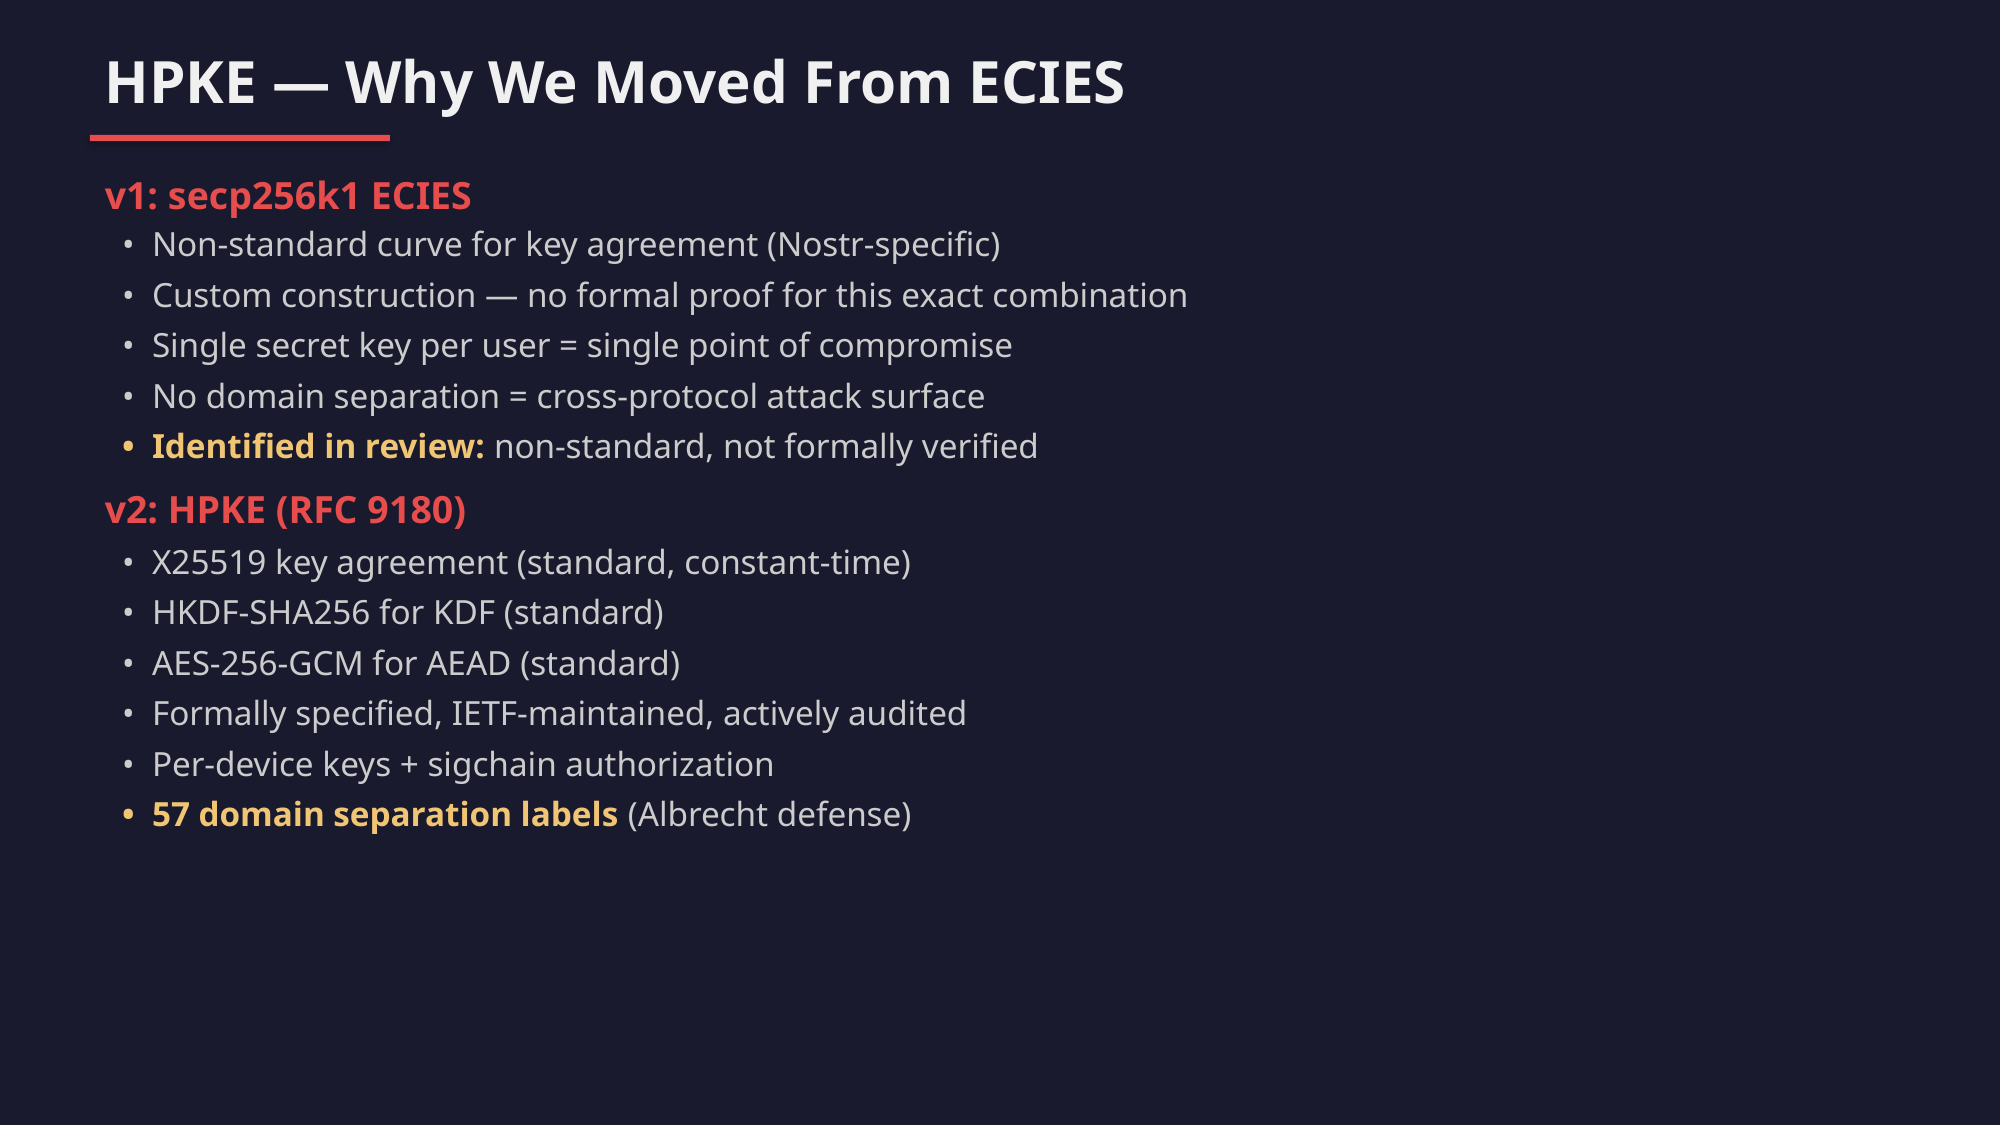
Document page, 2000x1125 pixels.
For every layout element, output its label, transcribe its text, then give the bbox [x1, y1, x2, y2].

text_box HPKE — Why We Moved From ECIES [89, 37, 1910, 123]
text_box v1: secp256k1 ECIES • Non-standard curve for key agreement (Nostr-specific) • Custom construction — no formal proof for this exact combination • Single secret key per user = single point of compromise • No domain separation = cross-protocol attack surface • Identified in review: non-standard, not formally verified v2: HPKE (RFC 9180) • X25519 key agreement (standard, constant-time) • HKDF-SHA256 for KDF (standard) • AES-256-GCM for AEAD (standard) • Formally specified, IETF-maintained, actively audited • Per-device keys + sigchain authorization • 57 domain separation labels (Albrecht defense) [89, 164, 1910, 841]
text_box [89, 134, 390, 142]
